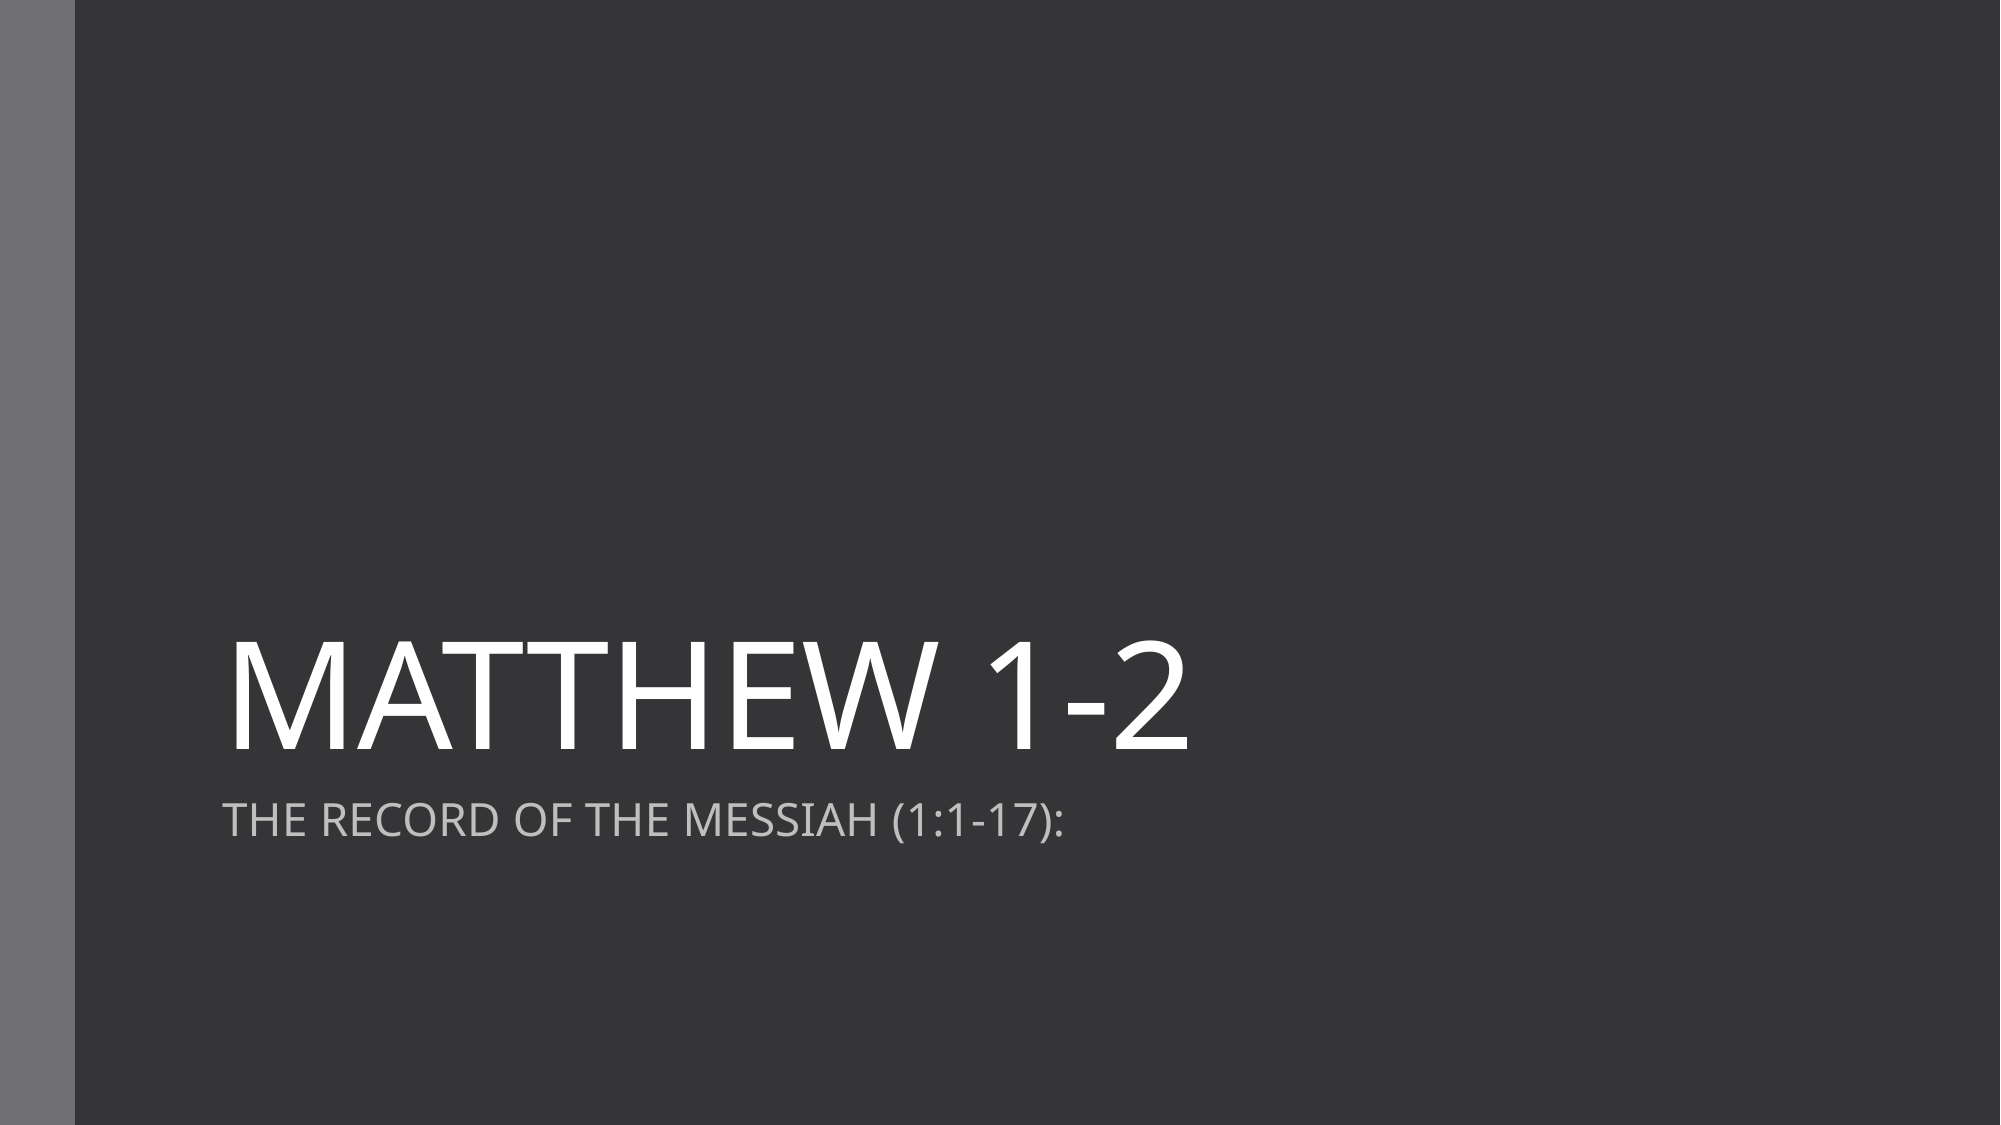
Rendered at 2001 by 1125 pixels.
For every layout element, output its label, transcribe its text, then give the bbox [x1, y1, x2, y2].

title MATTHEW 1-2 [206, 124, 1752, 787]
subtitle THE RECORD OF THE MESSIAH (1:1-17): [206, 787, 1752, 1066]
